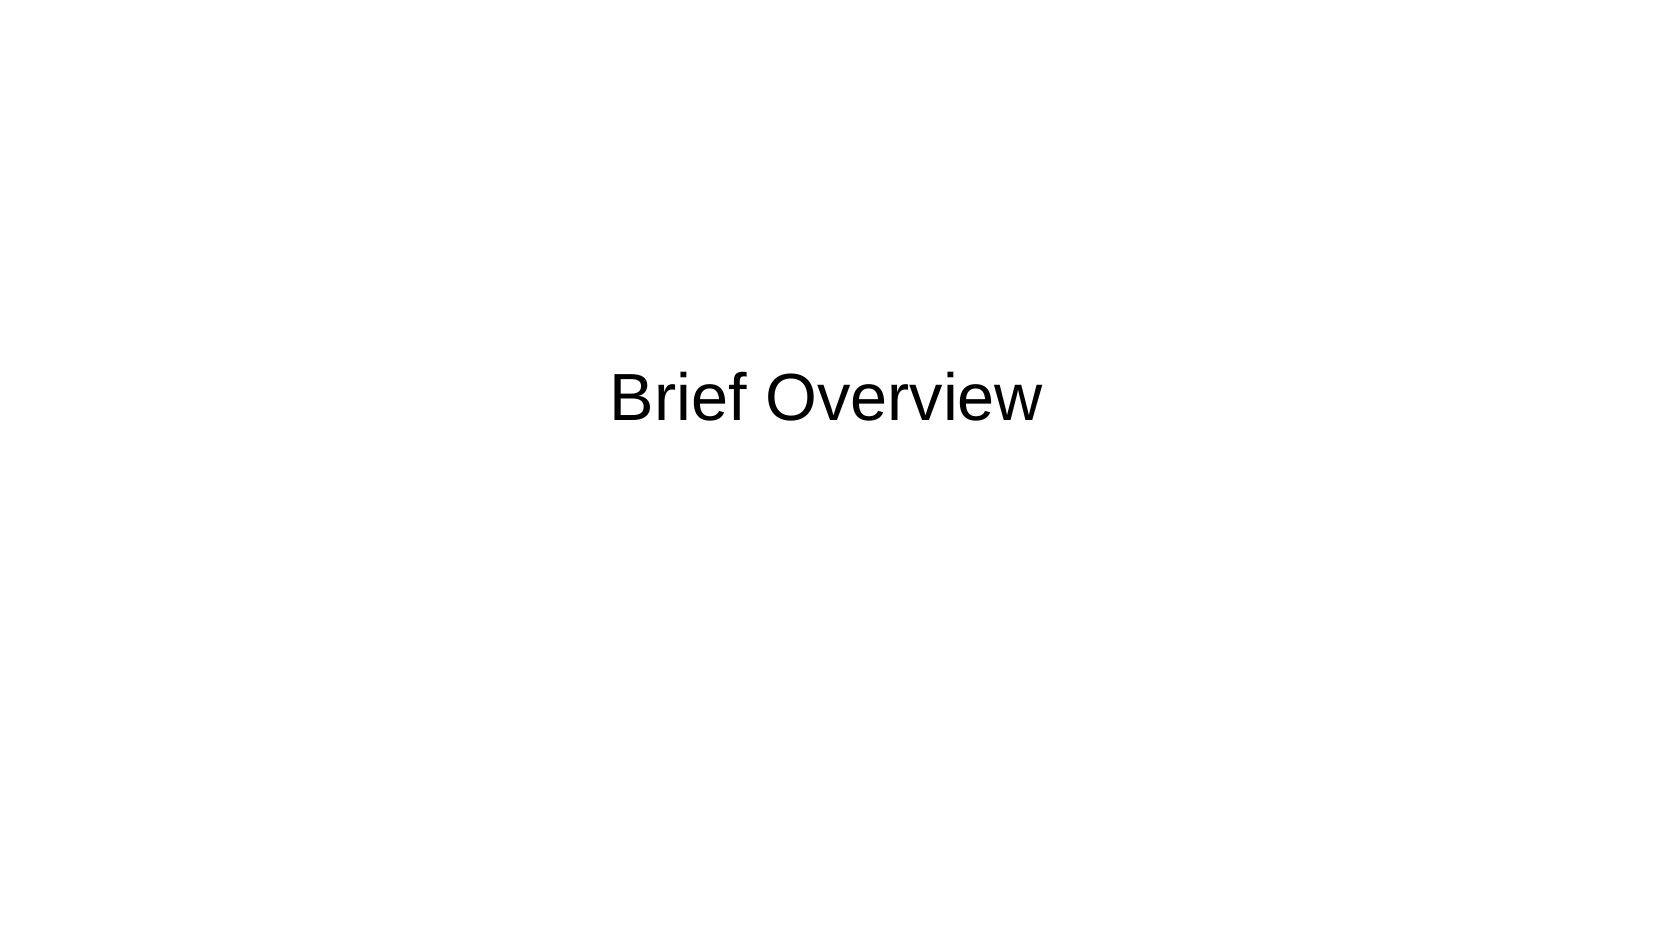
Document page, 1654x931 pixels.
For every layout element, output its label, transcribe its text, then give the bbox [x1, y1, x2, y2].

subtitle Brief Overview [82, 37, 1571, 757]
